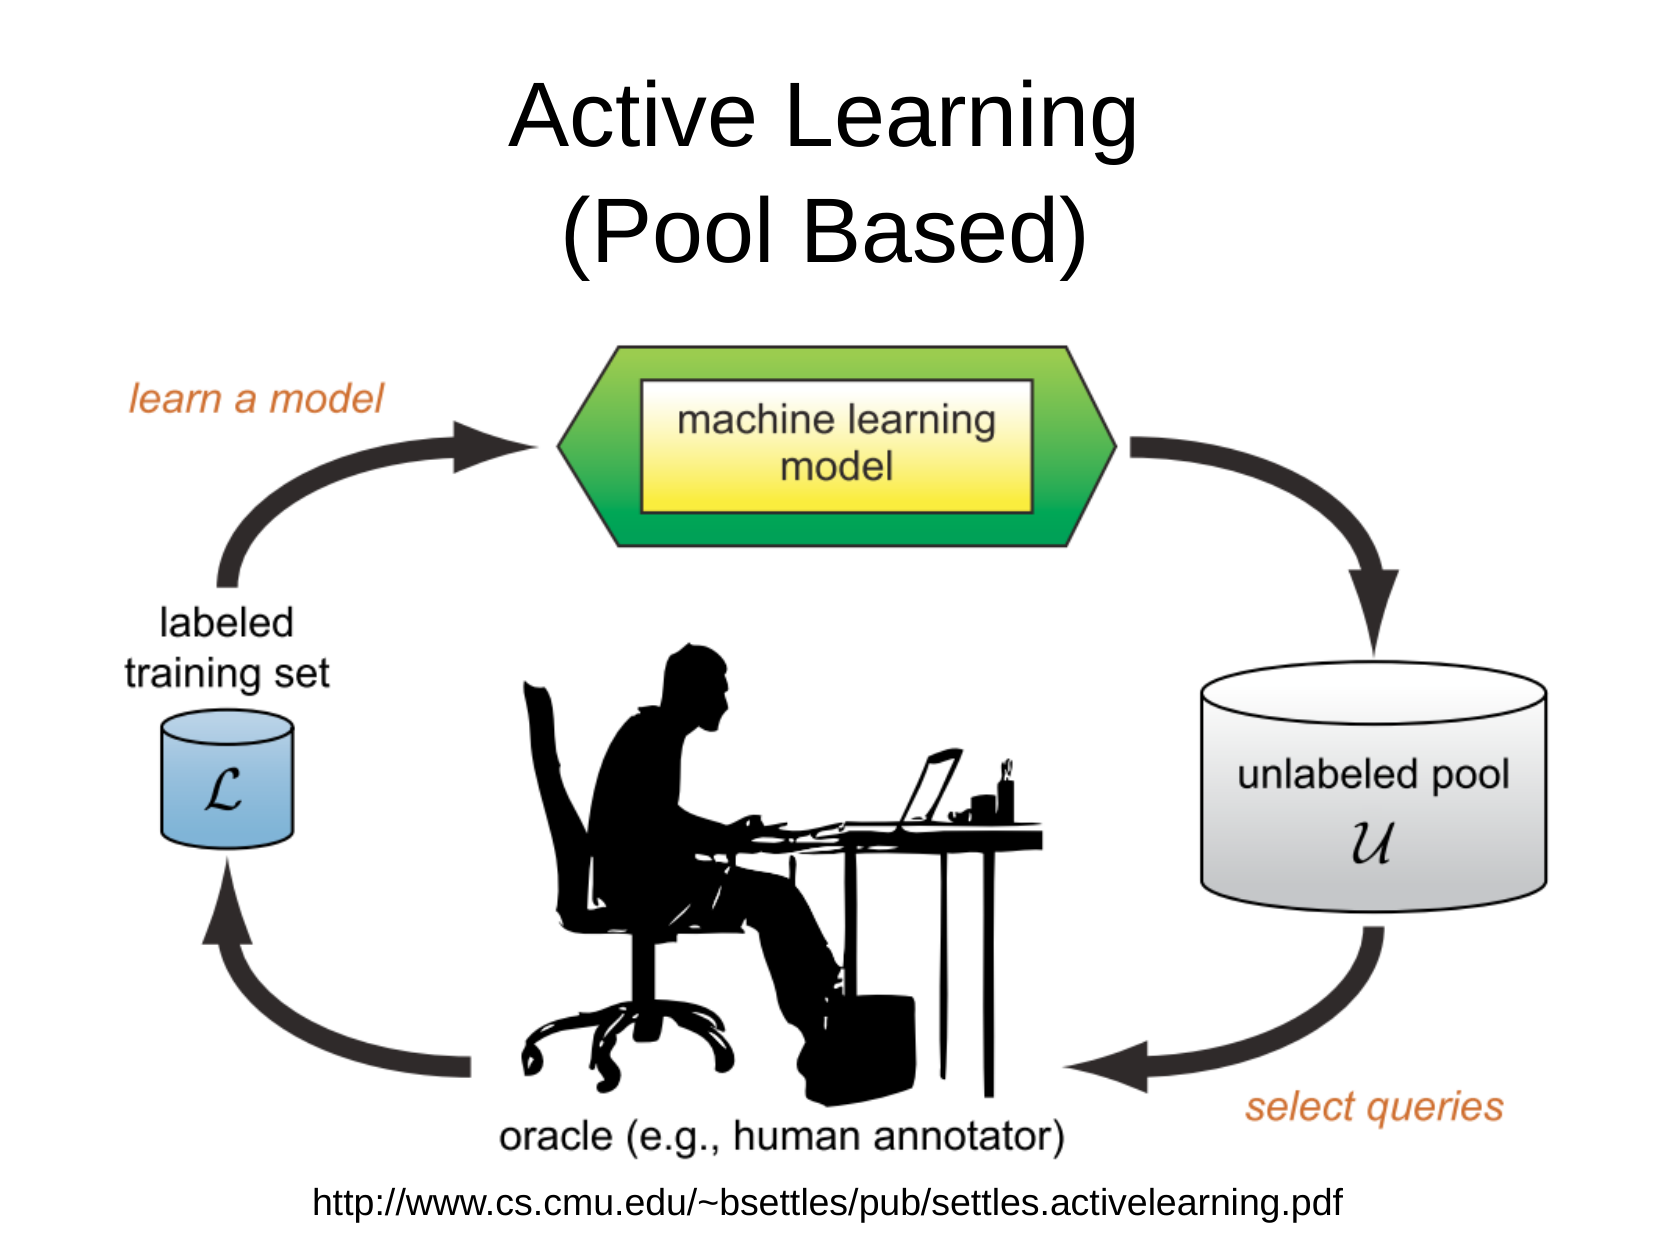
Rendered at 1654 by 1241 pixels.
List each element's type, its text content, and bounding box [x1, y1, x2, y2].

title (Pool Based) [425, 106, 1252, 355]
title Active Learning [385, 0, 1142, 240]
text_box http://www.cs.cmu.edu/~bsettles/pub/settles.activelearning.pdf [297, 1174, 1357, 1232]
picture [123, 316, 1557, 1175]
